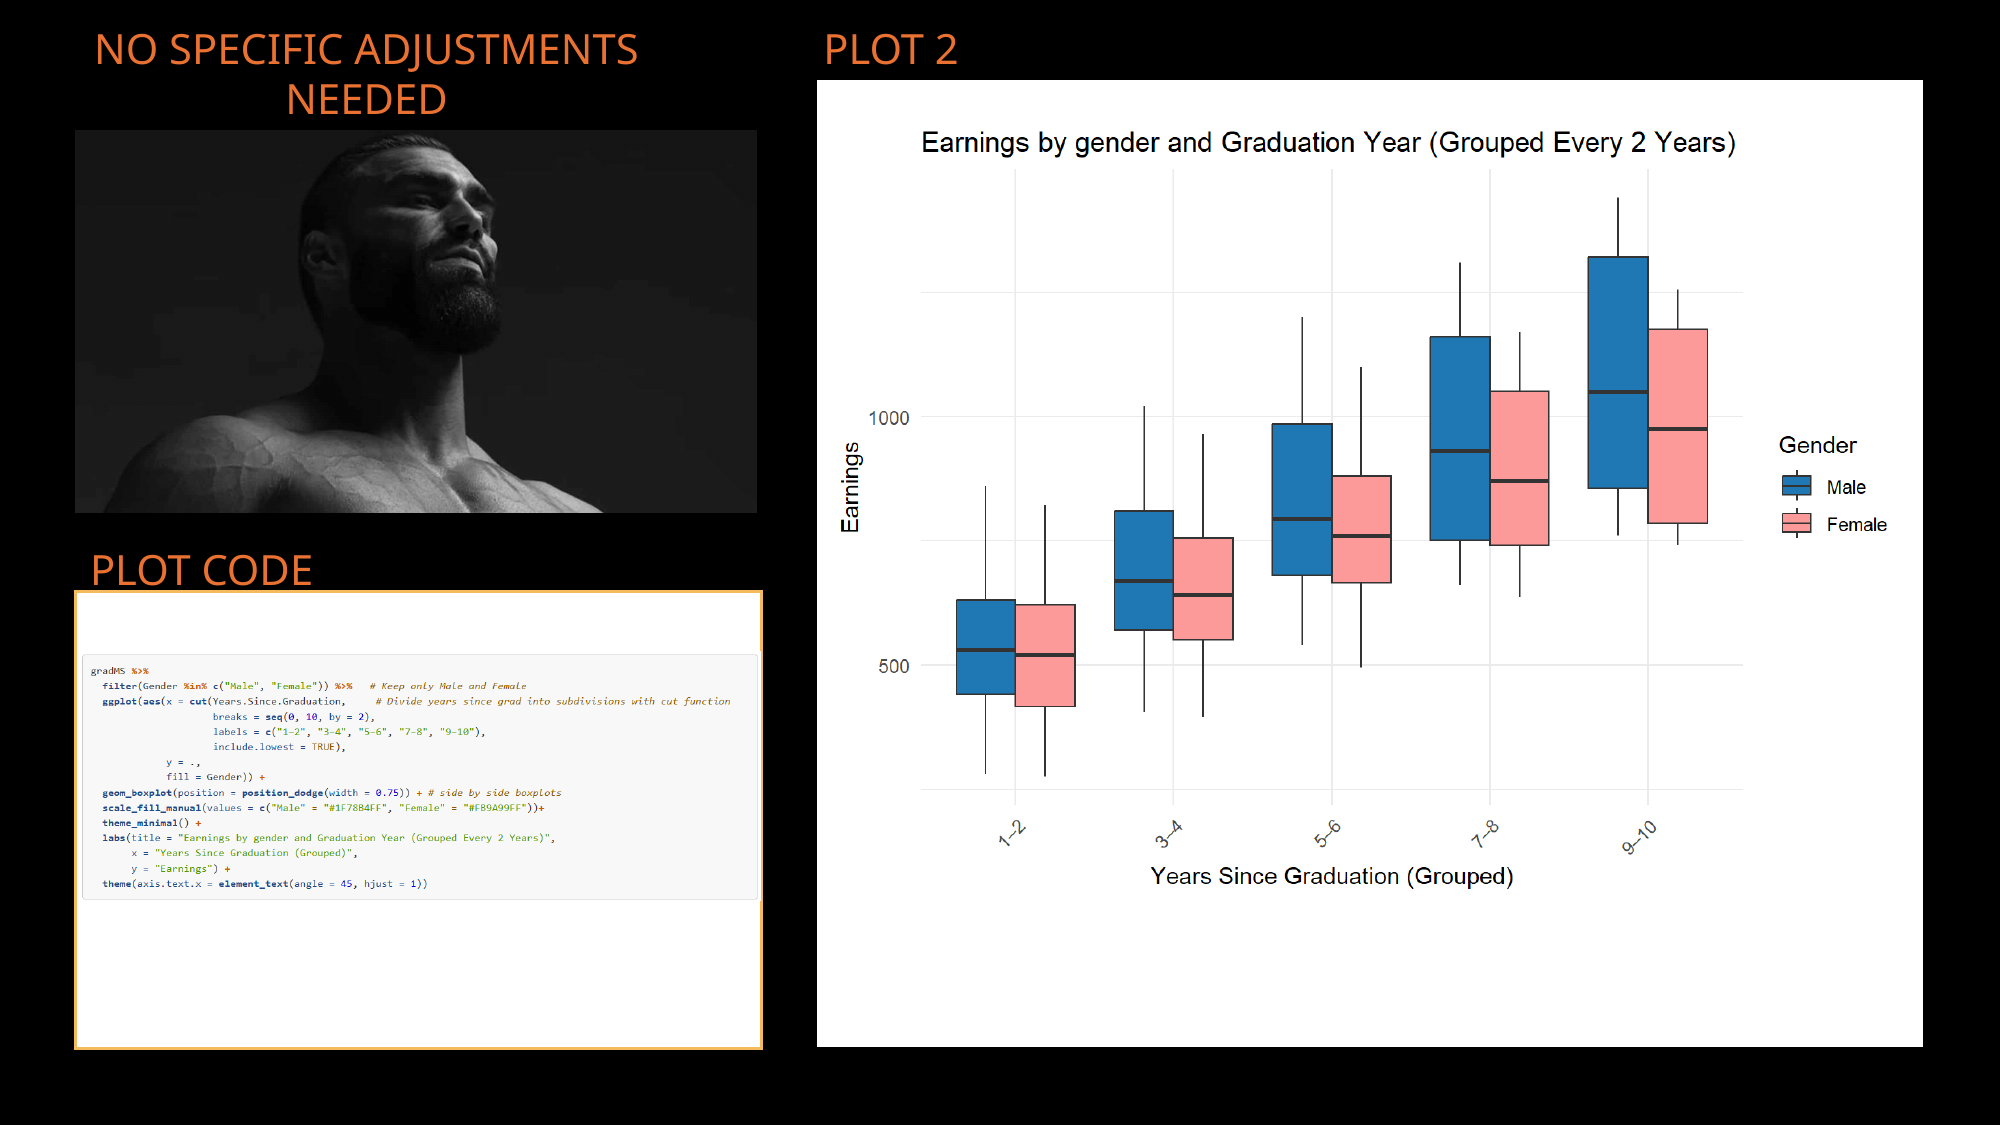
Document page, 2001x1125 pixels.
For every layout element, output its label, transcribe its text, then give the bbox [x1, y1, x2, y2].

picture [78, 651, 761, 901]
picture [828, 118, 1911, 900]
picture [75, 130, 757, 513]
text_box NO SPECIFIC ADJUSTMENTS NEEDED [75, 15, 659, 130]
text_box PLOT CODE [75, 536, 459, 603]
text_box [0, 0, 2000, 1125]
text_box PLOT 2 [808, 15, 1192, 81]
